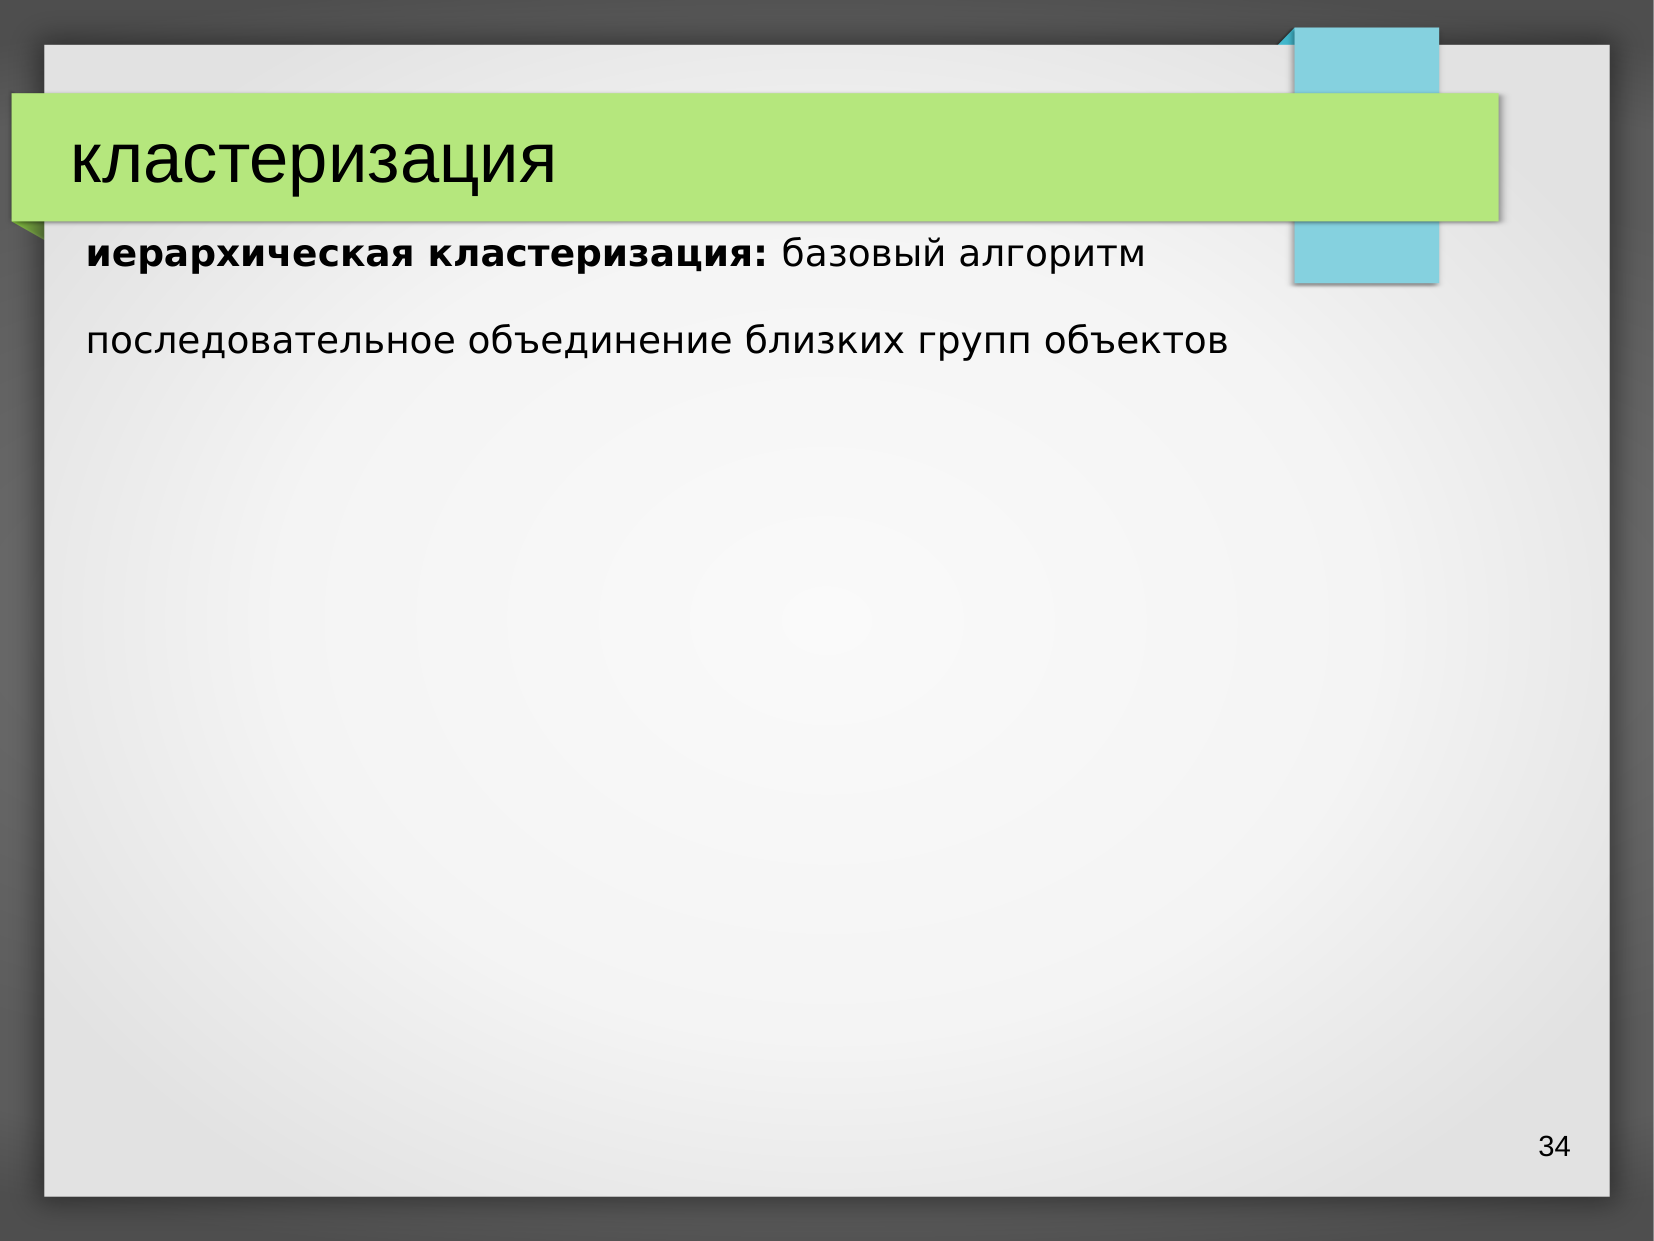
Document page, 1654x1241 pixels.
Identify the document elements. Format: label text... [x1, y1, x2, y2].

title кластеризация [70, 118, 1205, 199]
text_box иерархическая кластеризация: базовый алгоритм последовательное объединение близких групп объектов [70, 224, 1312, 370]
picture [0, 0, 1654, 1241]
